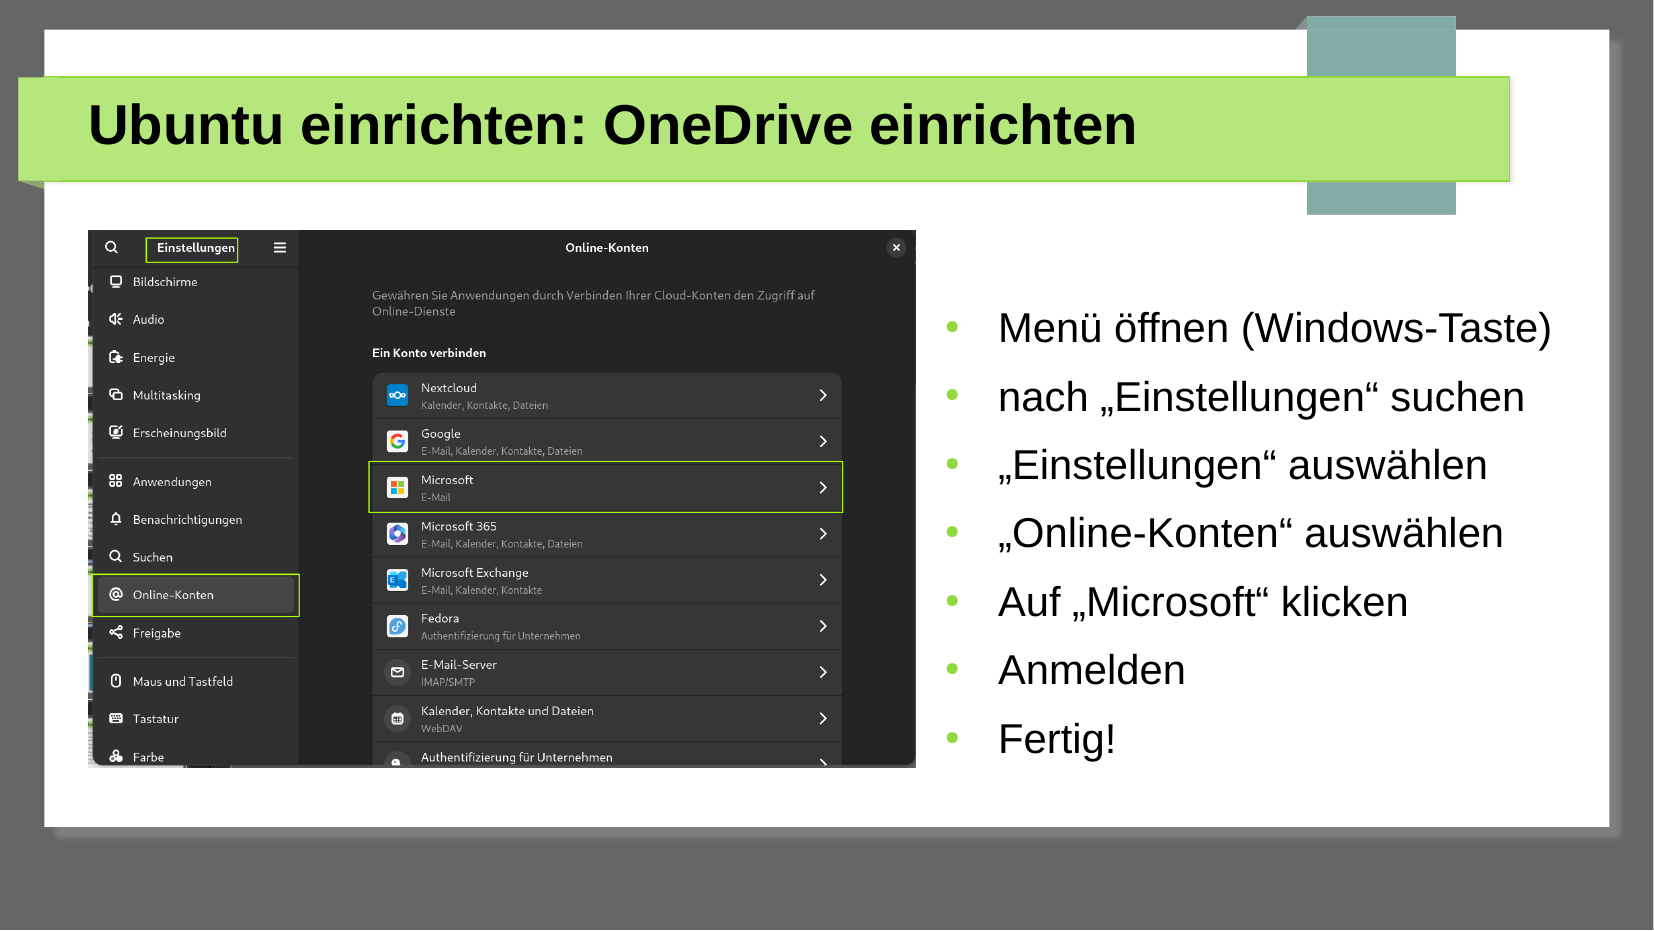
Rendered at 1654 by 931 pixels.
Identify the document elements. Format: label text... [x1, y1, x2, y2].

list Menü öffnen (Windows-Taste) nach „Einstellungen“ suchen „Einstellungen“ auswählen „Online-Konten“ auswählen Auf „Microsoft“ klicken Anmelden Fertig! [927, 236, 1607, 798]
picture [88, 230, 916, 768]
title Ubuntu einrichten: OneDrive einrichten [88, 73, 1506, 178]
